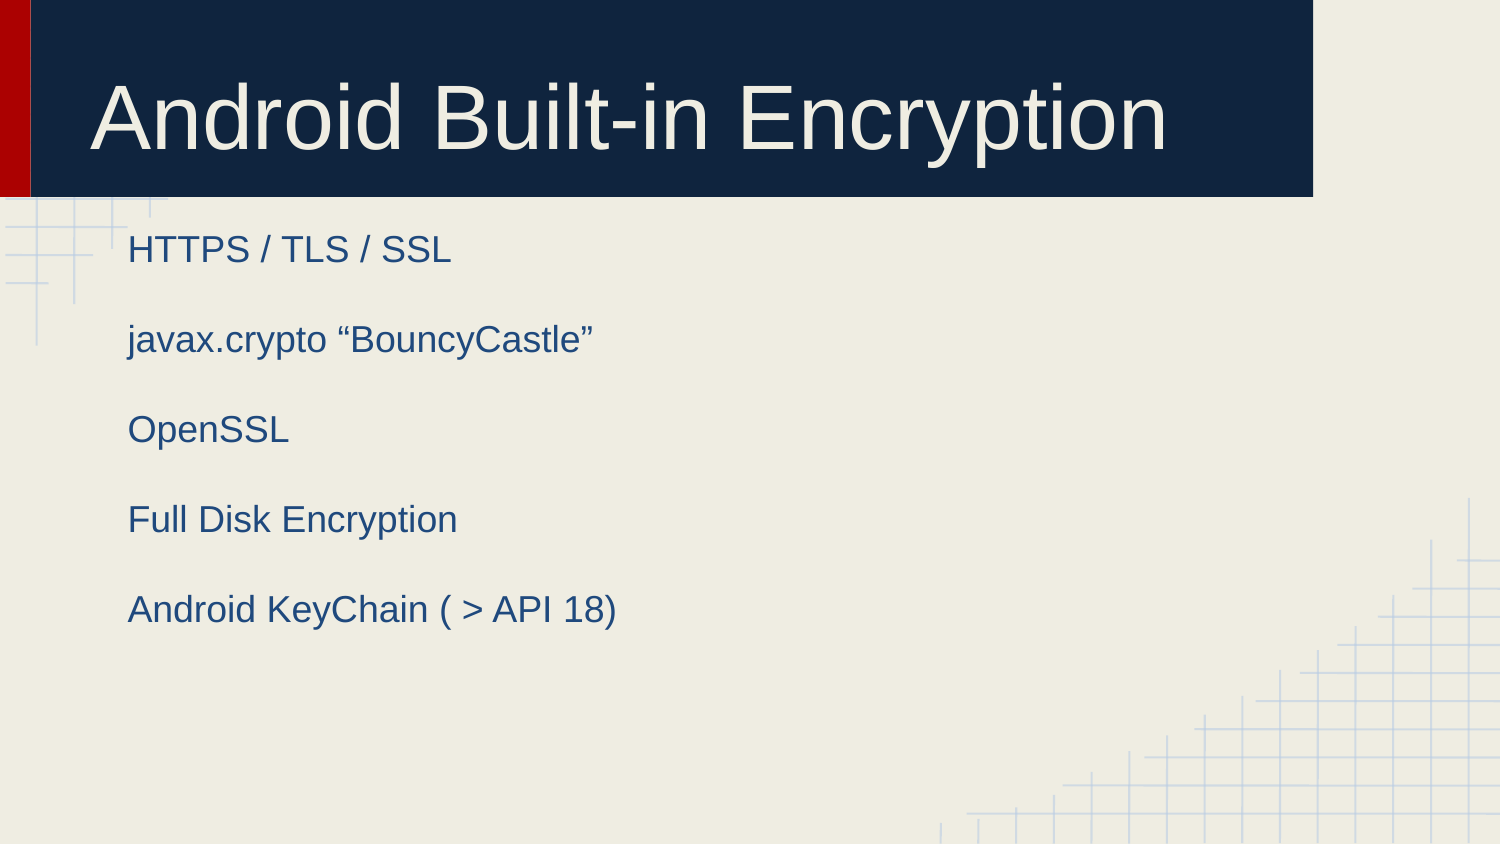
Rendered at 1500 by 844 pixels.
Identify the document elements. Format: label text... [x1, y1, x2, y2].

list HTTPS / TLS / SSL javax.crypto “BouncyCastle” OpenSSL Full Disk Encryption Android KeyChain ( > API 18) [75, 209, 1425, 806]
title Android Built-in Encryption [75, 16, 1276, 183]
